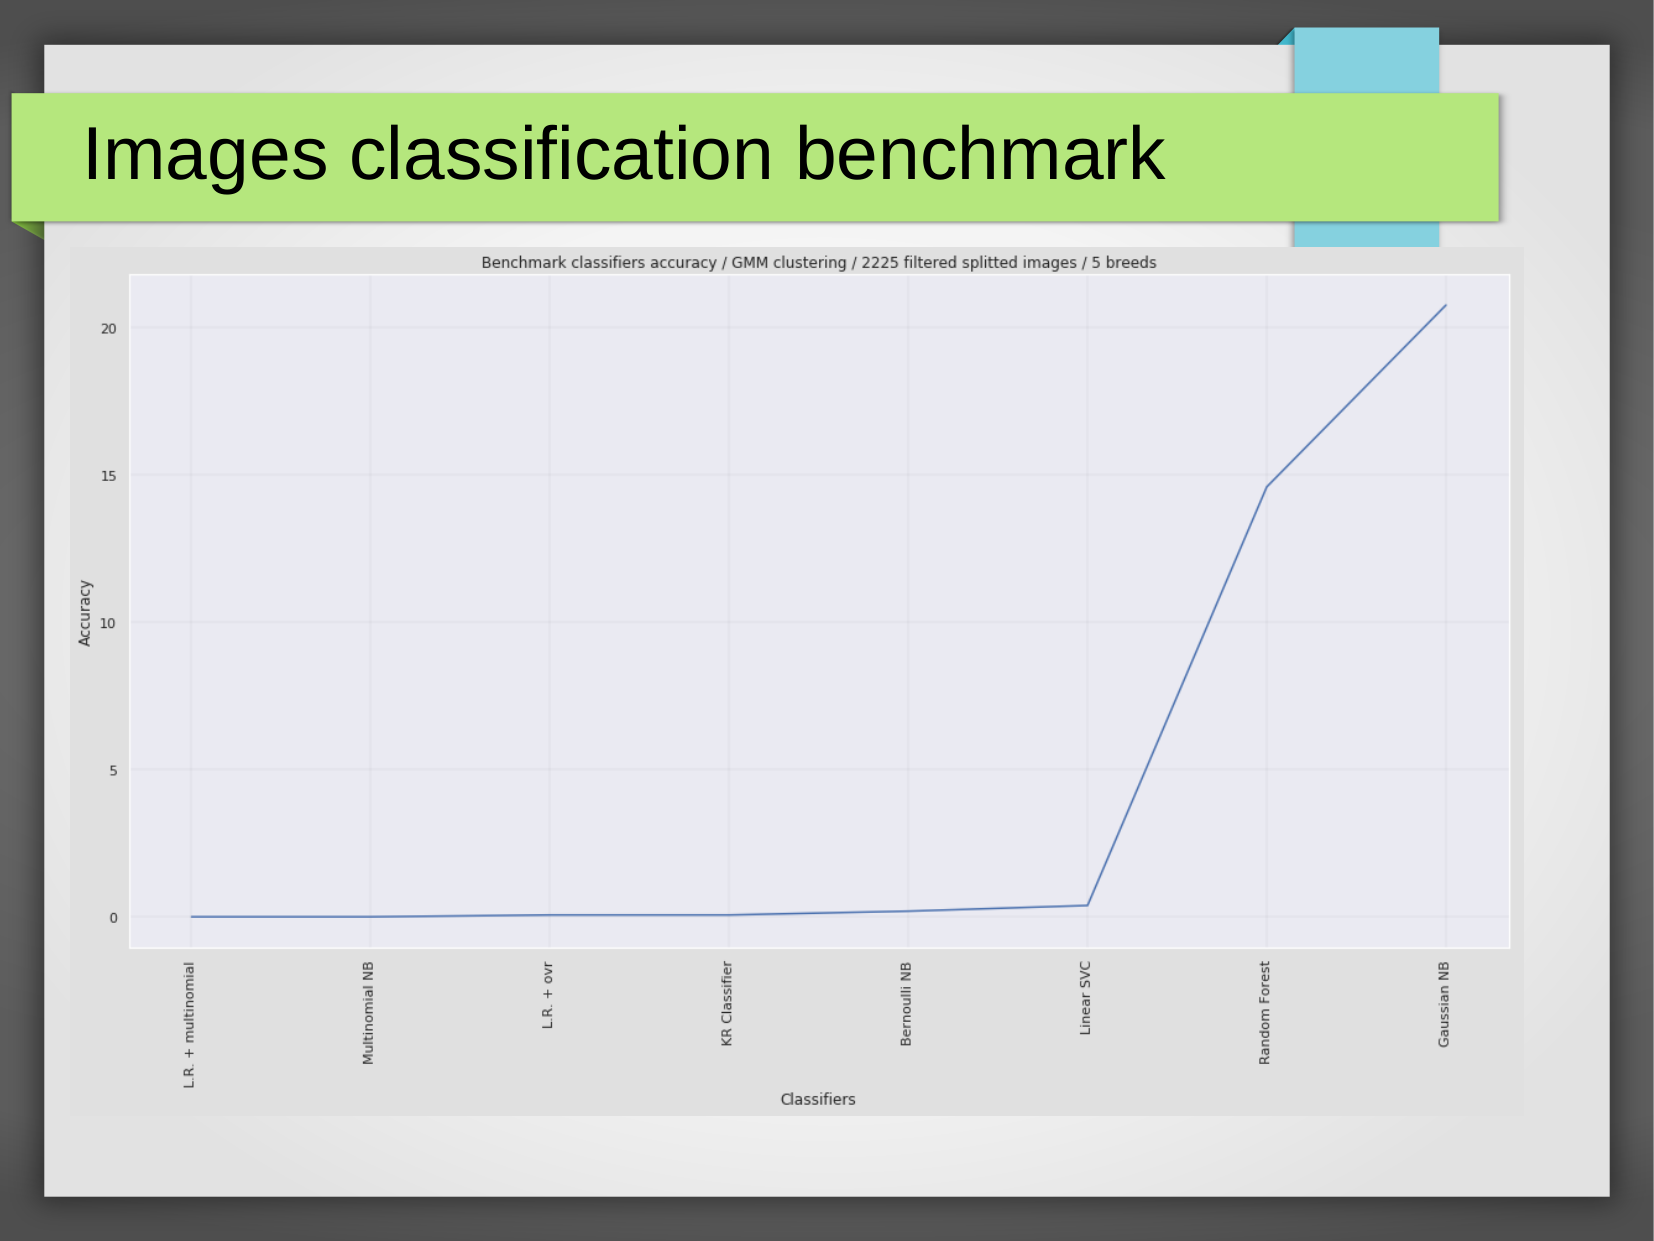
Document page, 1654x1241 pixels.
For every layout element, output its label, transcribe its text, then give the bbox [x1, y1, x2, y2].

title Images classification benchmark [82, 94, 1264, 213]
picture [0, 0, 1654, 1241]
